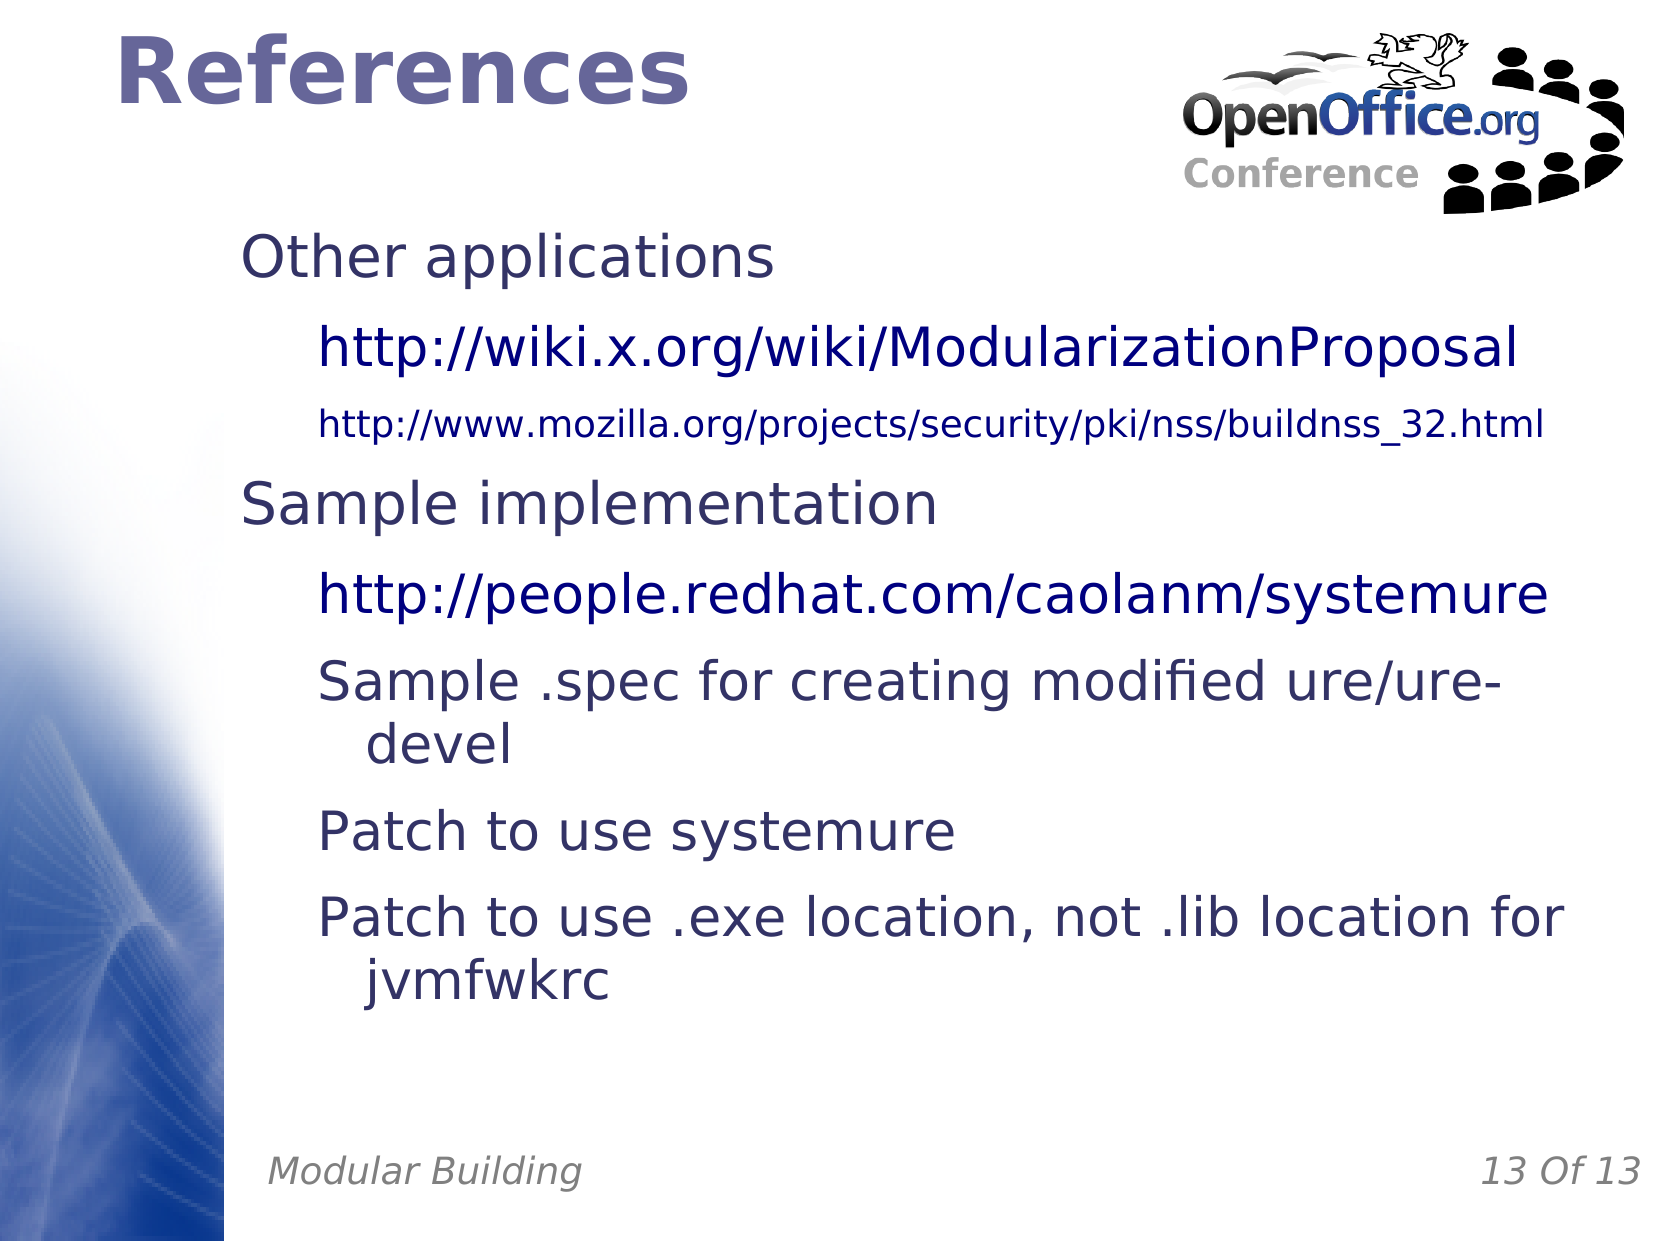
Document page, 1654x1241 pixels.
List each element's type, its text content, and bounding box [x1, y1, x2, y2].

picture [0, 0, 224, 1241]
picture [1183, 33, 1624, 214]
title References [24, 18, 987, 126]
list Other applications http://wiki.x.org/wiki/ModularizationProposal http://www.mozilla.org/projects/security/pki/nss/buildnss_32.html Sample implementation http://people.redhat.com/caolanm/systemure Sample .spec for creating modified ure/ure-devel Patch to use systemure Patch to use .exe location, not .lib location for jvmfwkrc [223, 223, 1619, 1118]
